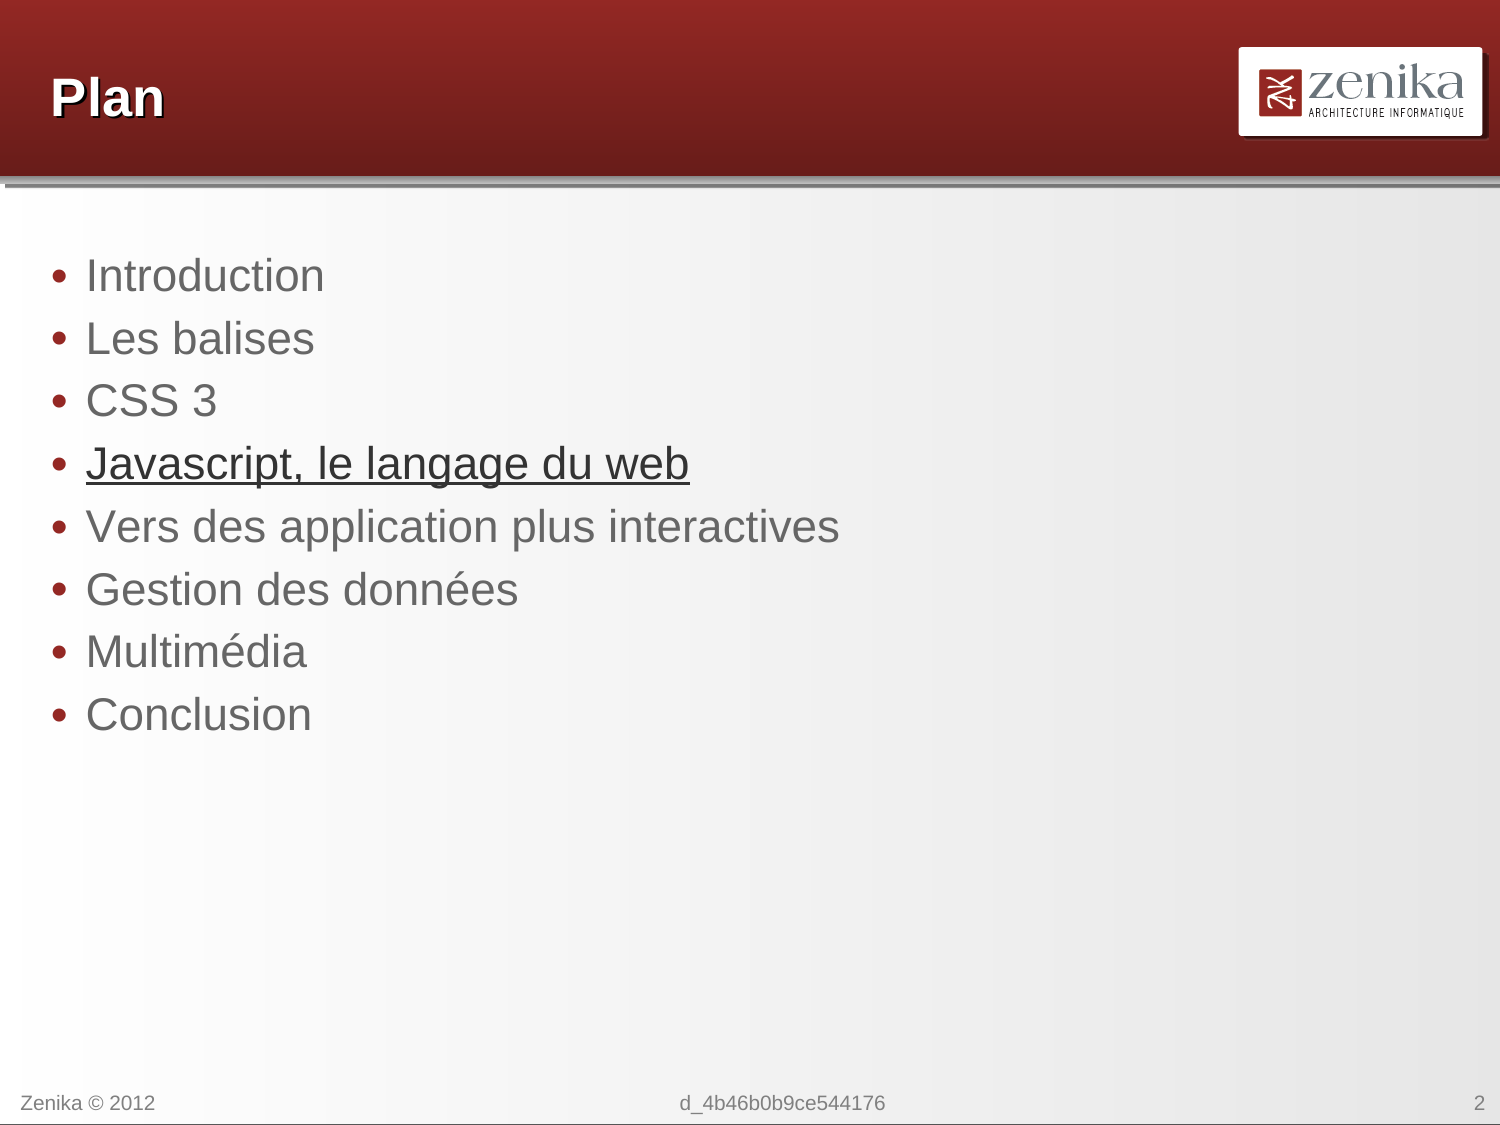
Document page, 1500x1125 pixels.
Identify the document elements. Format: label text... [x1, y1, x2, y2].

title Plan [50, 15, 1206, 180]
picture [1257, 58, 1464, 125]
list Introduction Les balises CSS 3 Javascript, le langage du web Vers des application plus interactives Gestion des données Multimédia Conclusion [50, 249, 1435, 1079]
